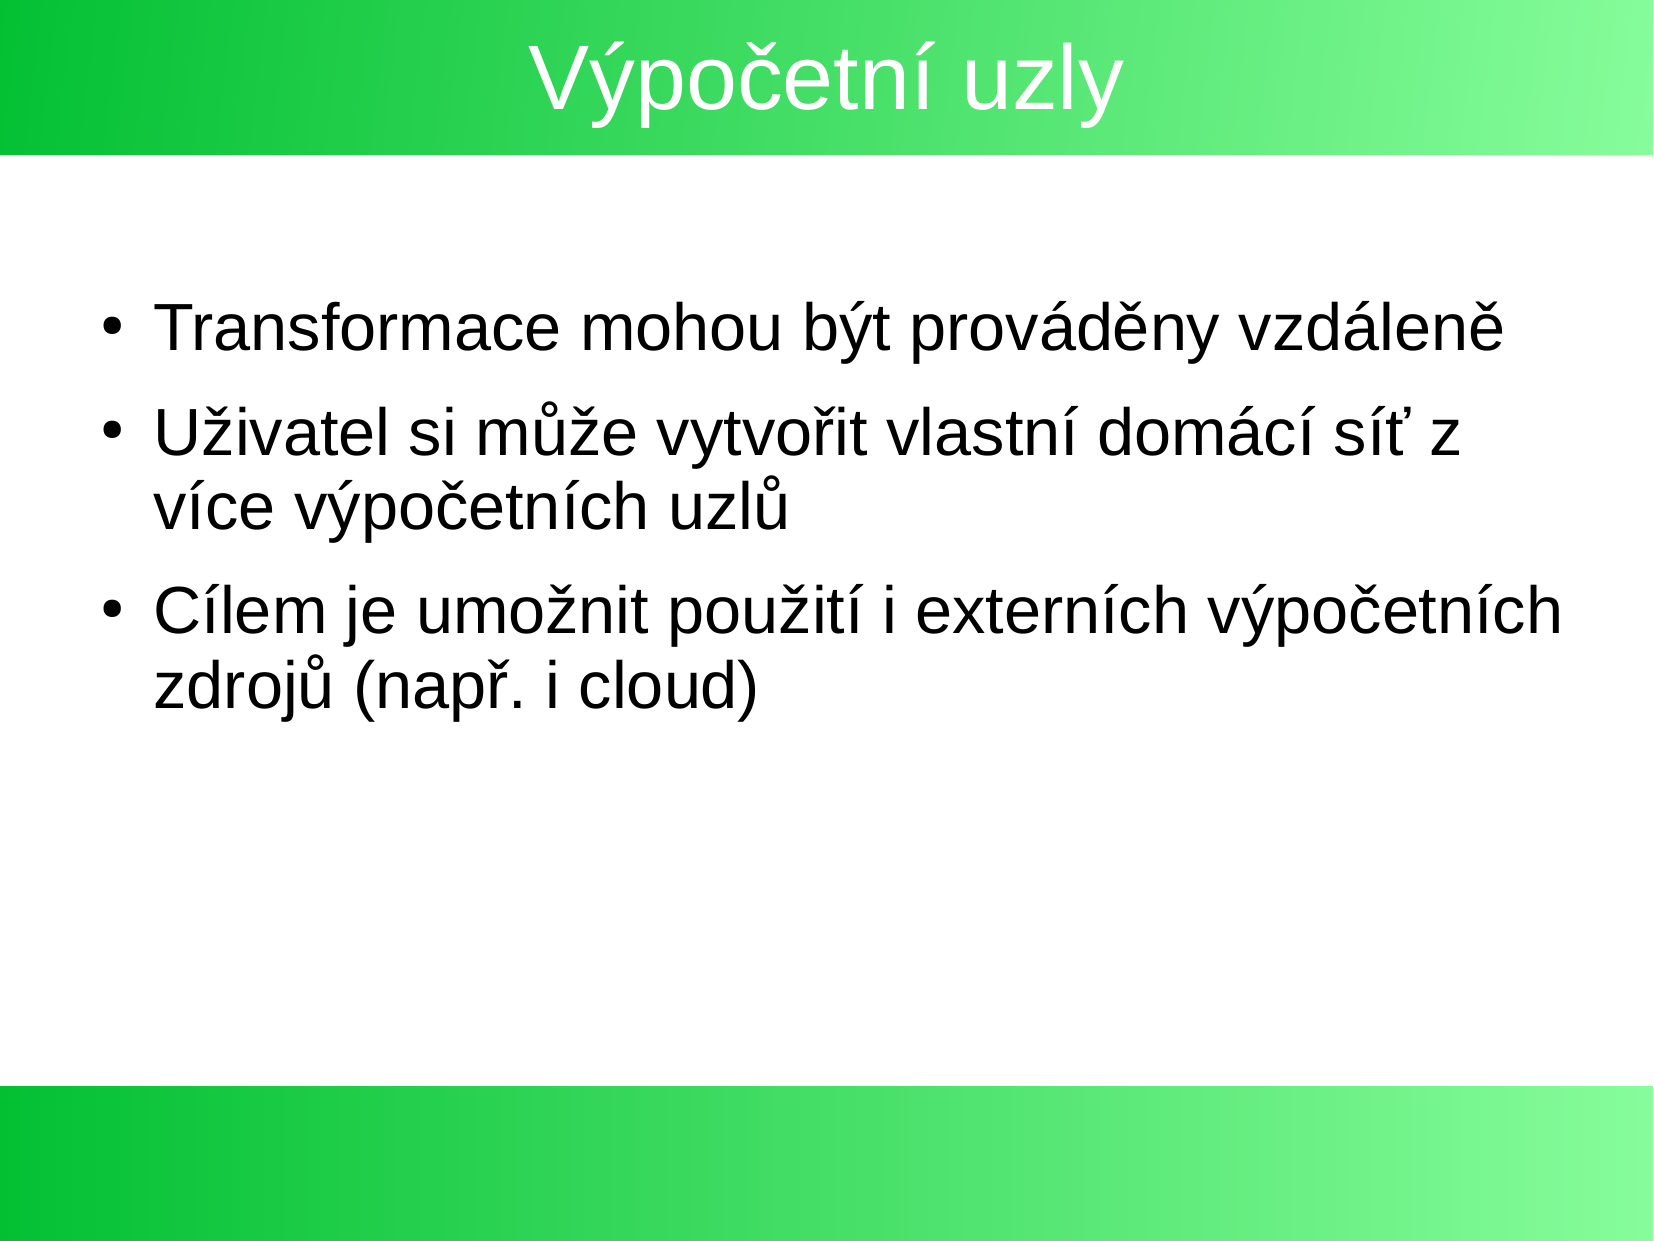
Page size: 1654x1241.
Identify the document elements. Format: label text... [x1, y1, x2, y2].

title Výpočetní uzly [82, 25, 1571, 130]
list Transformace mohou být prováděny vzdáleně Uživatel si může vytvořit vlastní domácí síť z více výpočetních uzlů Cílem je umožnit použití i externích výpočetních zdrojů (např. i cloud) [82, 290, 1571, 1010]
